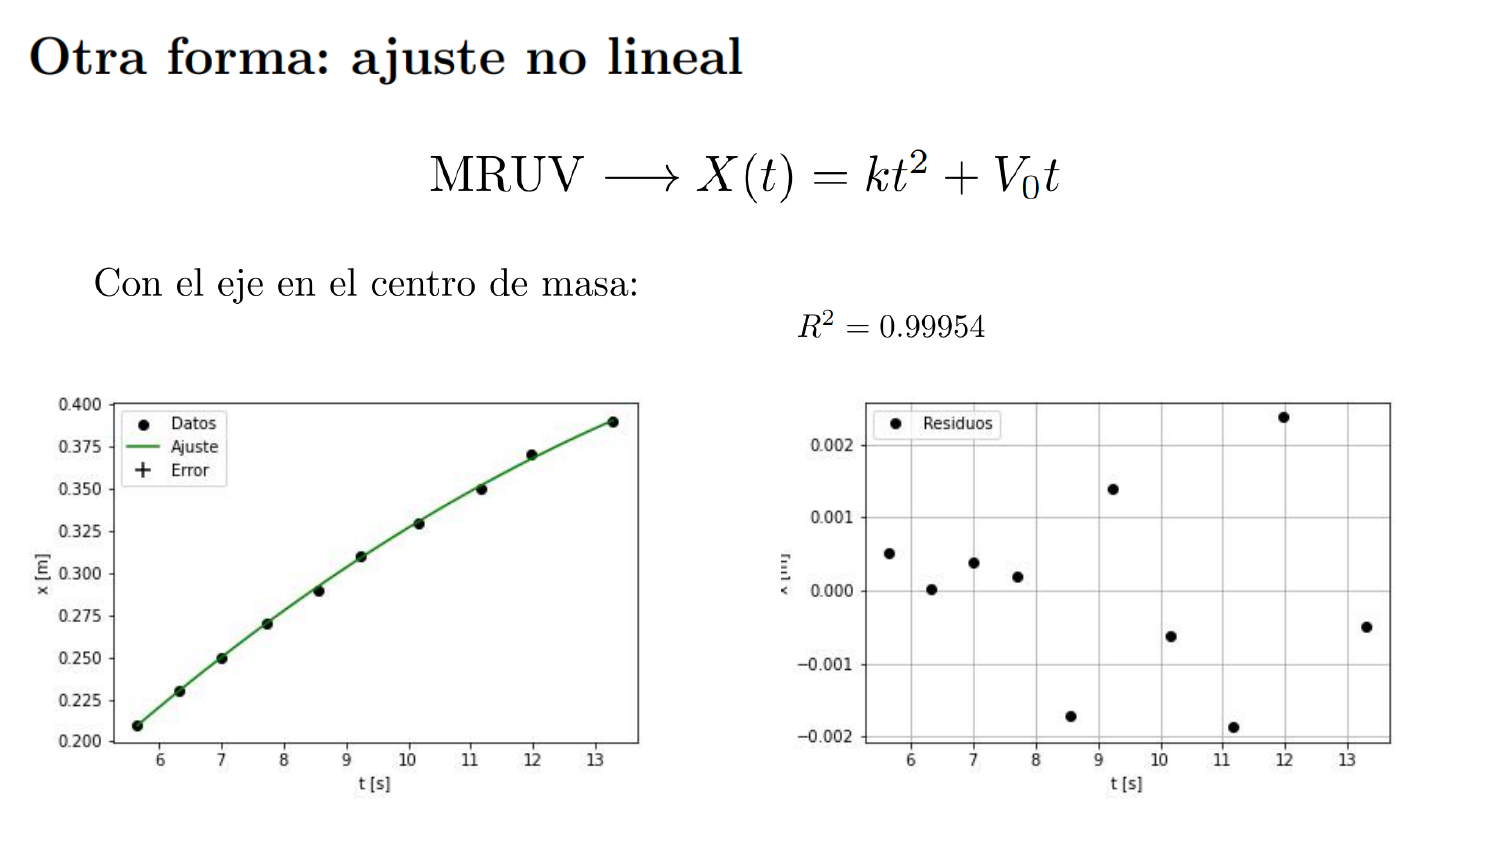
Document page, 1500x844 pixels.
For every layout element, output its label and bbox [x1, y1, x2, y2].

picture [29, 348, 705, 799]
picture [24, 24, 750, 94]
picture [416, 132, 1084, 221]
picture [91, 258, 643, 310]
picture [781, 304, 1457, 799]
